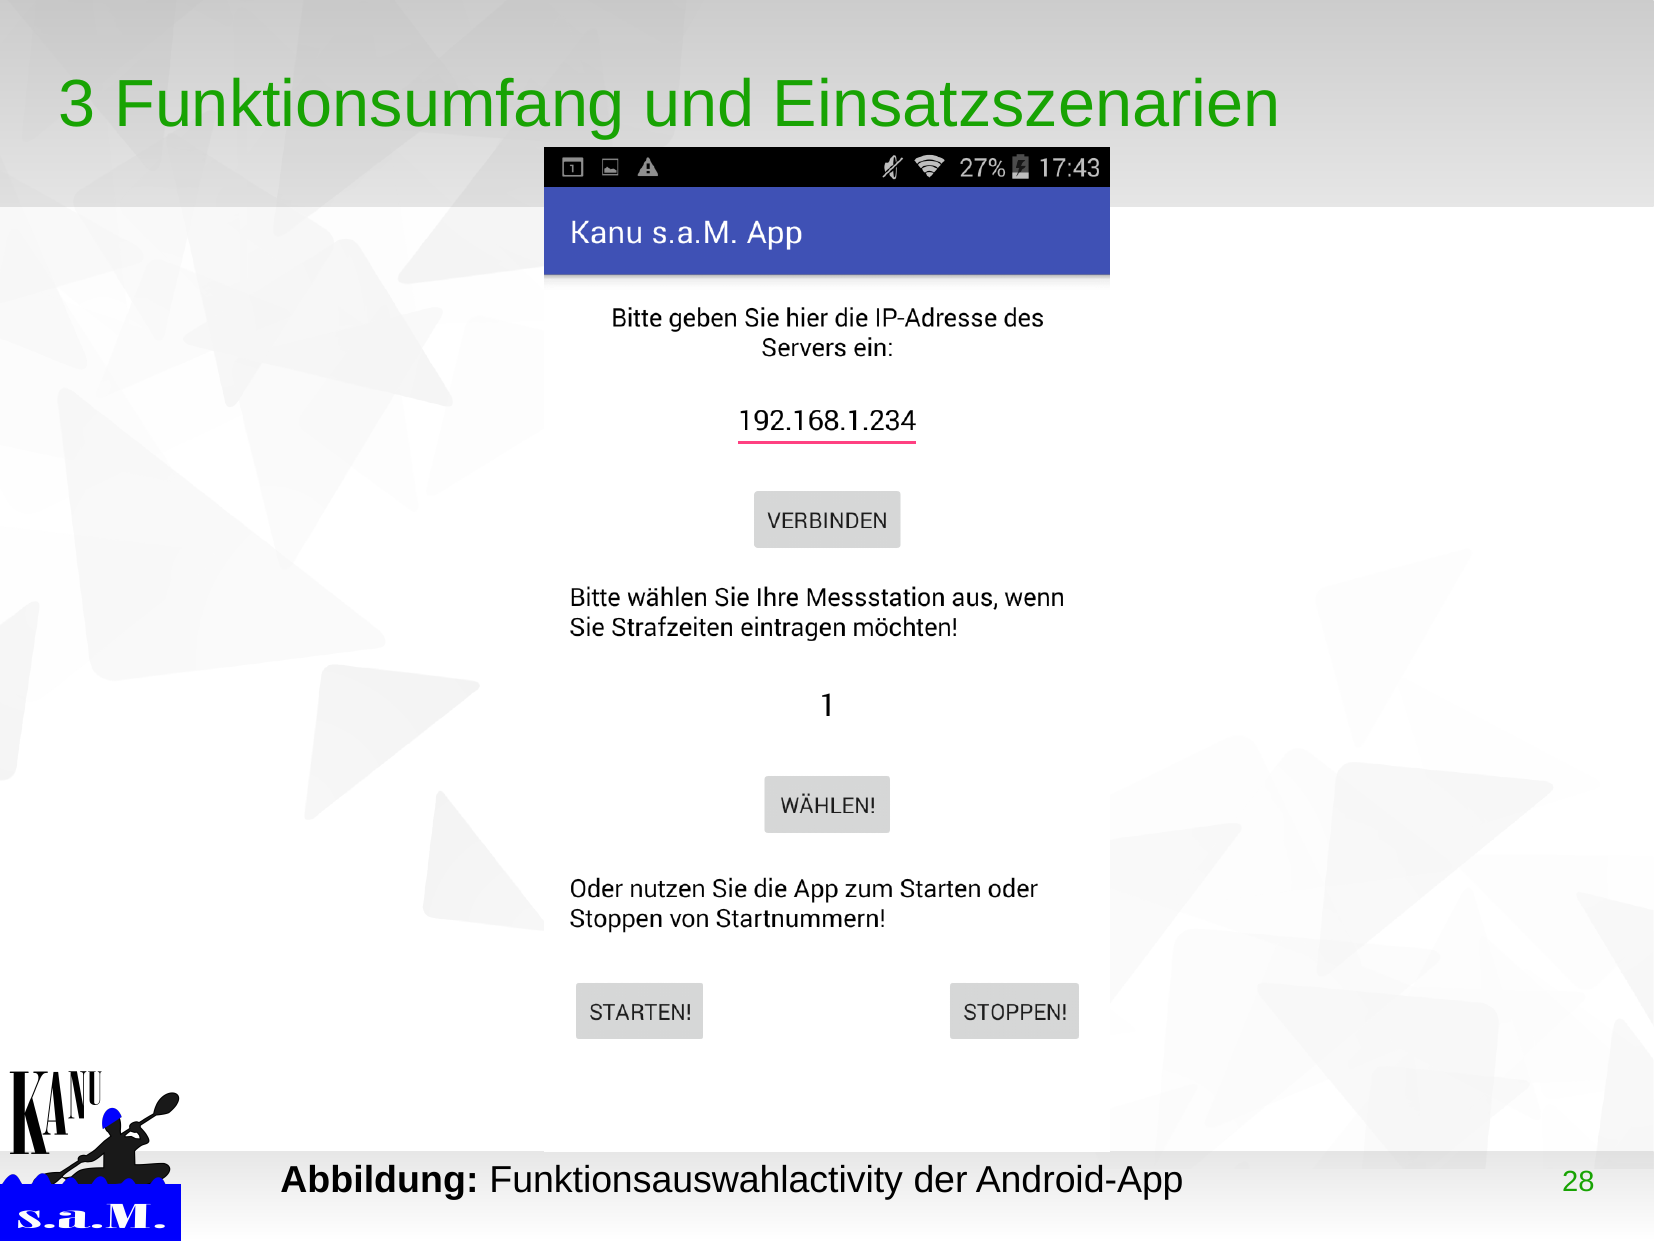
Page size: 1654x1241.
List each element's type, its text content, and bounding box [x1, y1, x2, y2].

title 3 Funktionsumfang und Einsatzszenarien [59, 29, 1595, 178]
picture [0, 0, 1654, 1169]
picture [0, 1059, 181, 1241]
text_box Abbildung: Funktionsauswahlactivity der Android-App [265, 1151, 1418, 1241]
